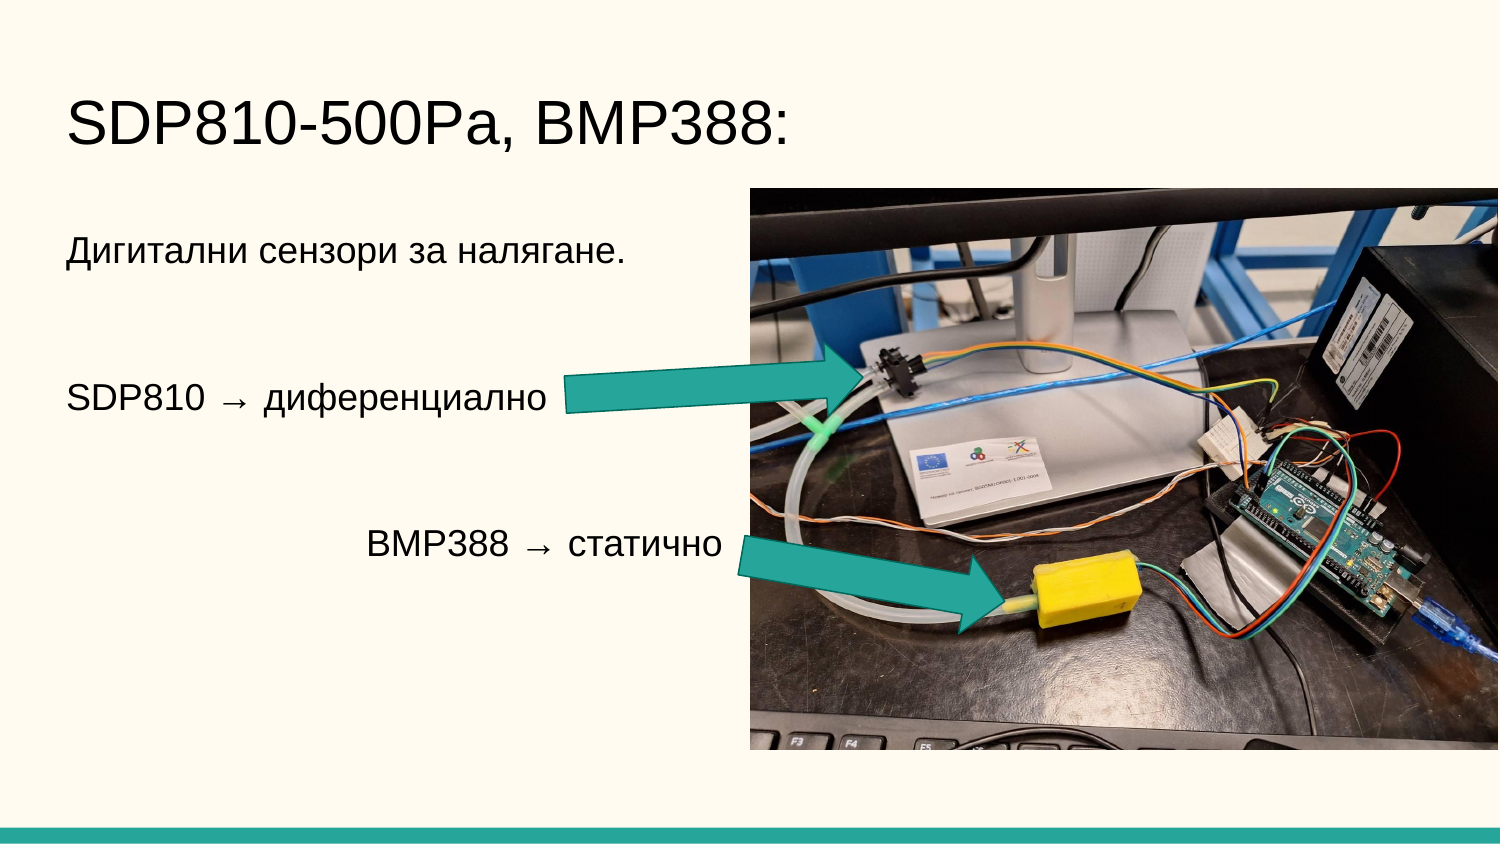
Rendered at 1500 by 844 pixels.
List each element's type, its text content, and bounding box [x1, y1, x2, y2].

text_box [740, 538, 1002, 629]
text_box [566, 347, 860, 412]
title SDP810-500Pa, BMP388: [51, 72, 1449, 138]
picture [750, 188, 1498, 750]
list Дигитални сензори за налягане. SDP810 → диференциално BMP388 → статично [51, 138, 1449, 650]
